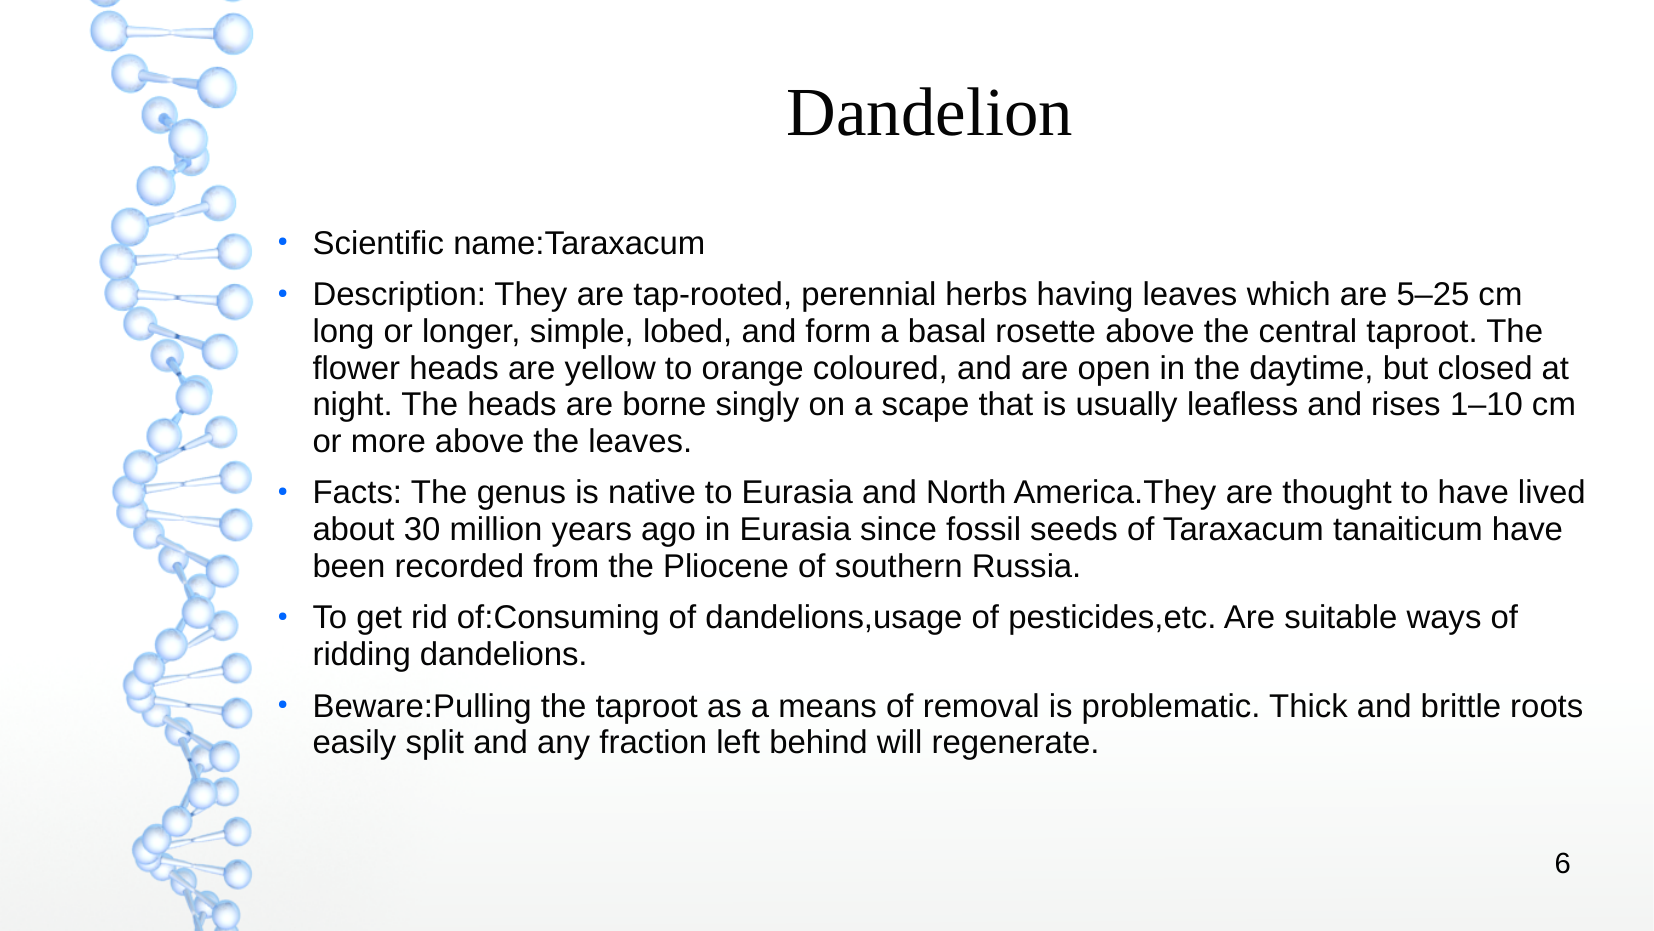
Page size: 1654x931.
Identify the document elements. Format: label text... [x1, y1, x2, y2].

title Dandelion [265, 35, 1595, 189]
picture [0, 0, 1654, 931]
list Scientific name:Taraxacum Description: They are tap-rooted, perennial herbs having leaves which are 5–25 cm long or longer, simple, lobed, and form a basal rosette above the central taproot. The flower heads are yellow to orange coloured, and are open in the daytime, but closed at night. The heads are borne singly on a scape that is usually leafless and rises 1–10 cm or more above the leaves. Facts: The genus is native to Eurasia and North America.They are thought to have lived about 30 million years ago in Eurasia since fossil seeds of Taraxacum tanaiticum have been recorded from the Pliocene of southern Russia. To get rid of:Consuming of dandelions,usage of pesticides,etc. Are suitable ways of ridding dandelions. Beware:Pulling the taproot as a means of removal is problematic. Thick and brittle roots easily split and any fraction left behind will regenerate. [265, 224, 1595, 764]
